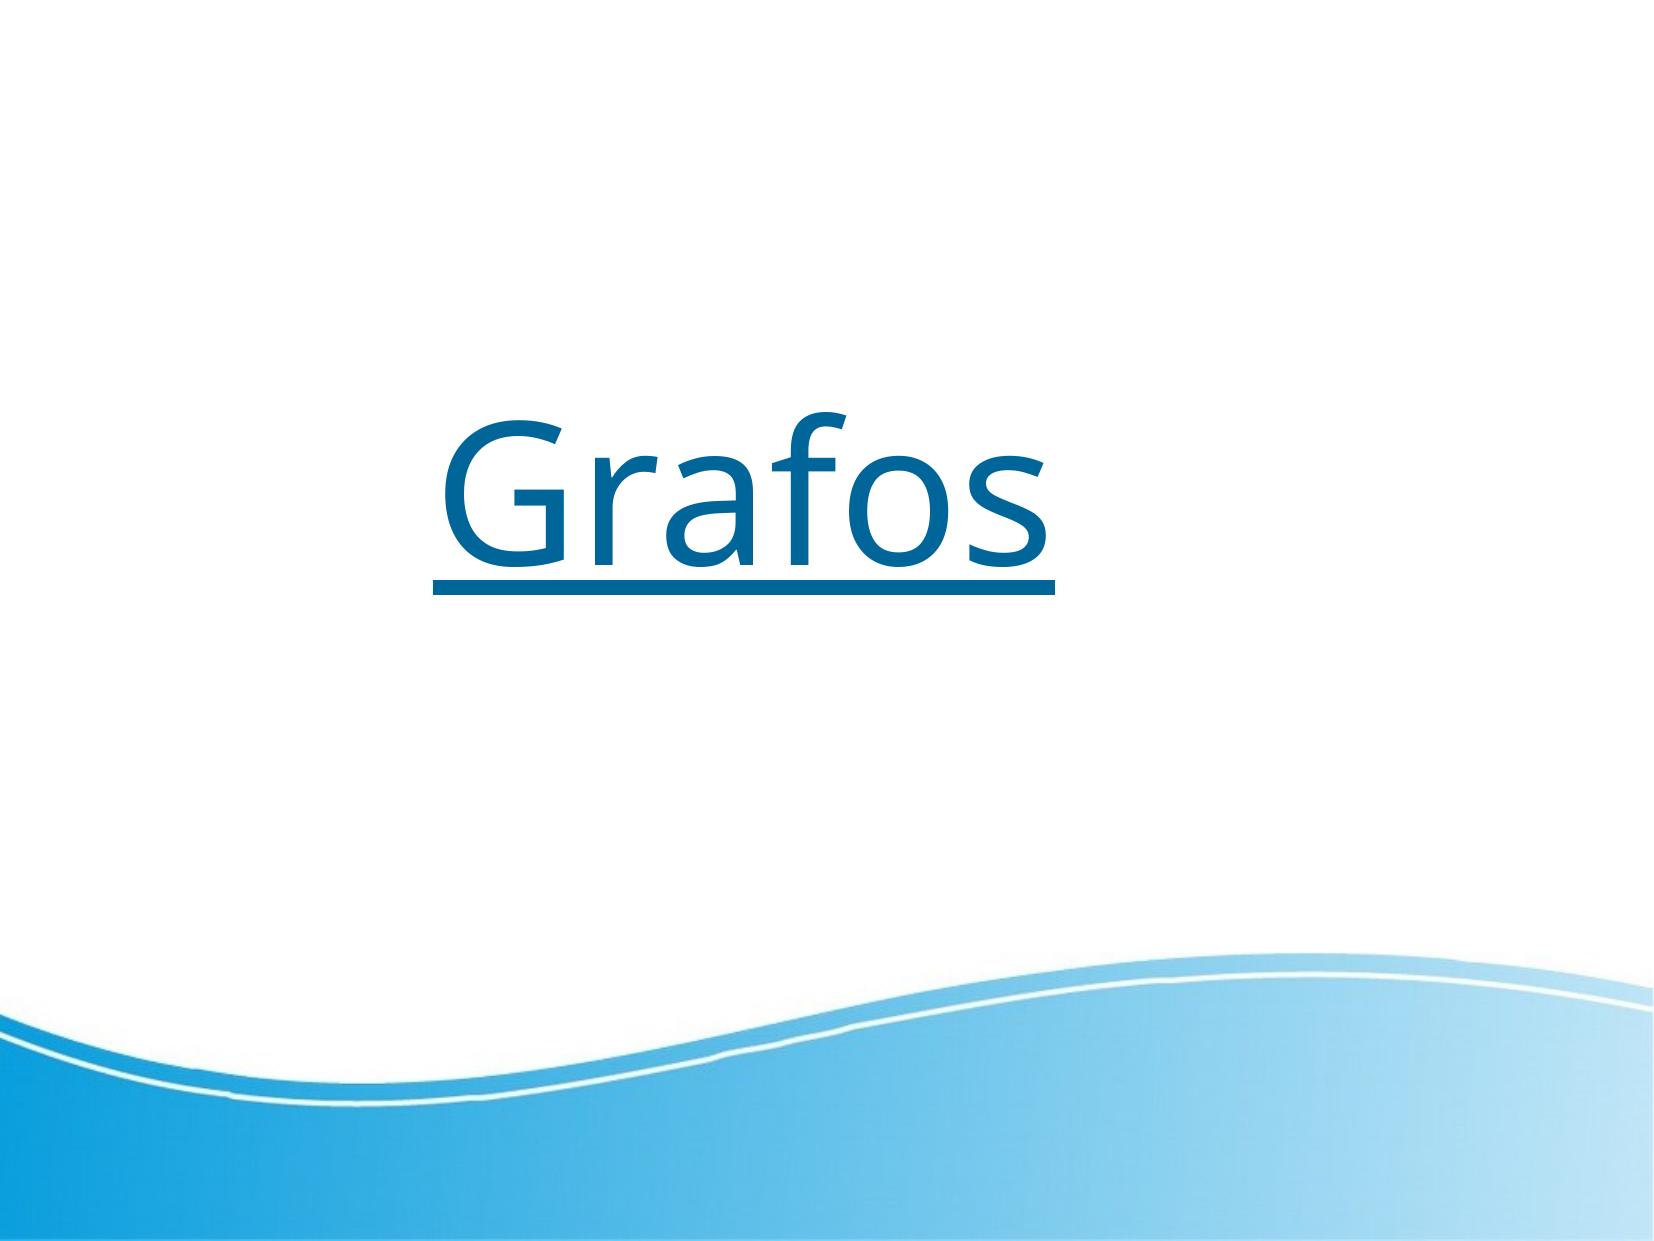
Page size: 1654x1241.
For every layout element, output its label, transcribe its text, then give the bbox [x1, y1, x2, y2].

picture [0, 952, 1654, 1241]
title Grafos [0, 370, 1489, 605]
